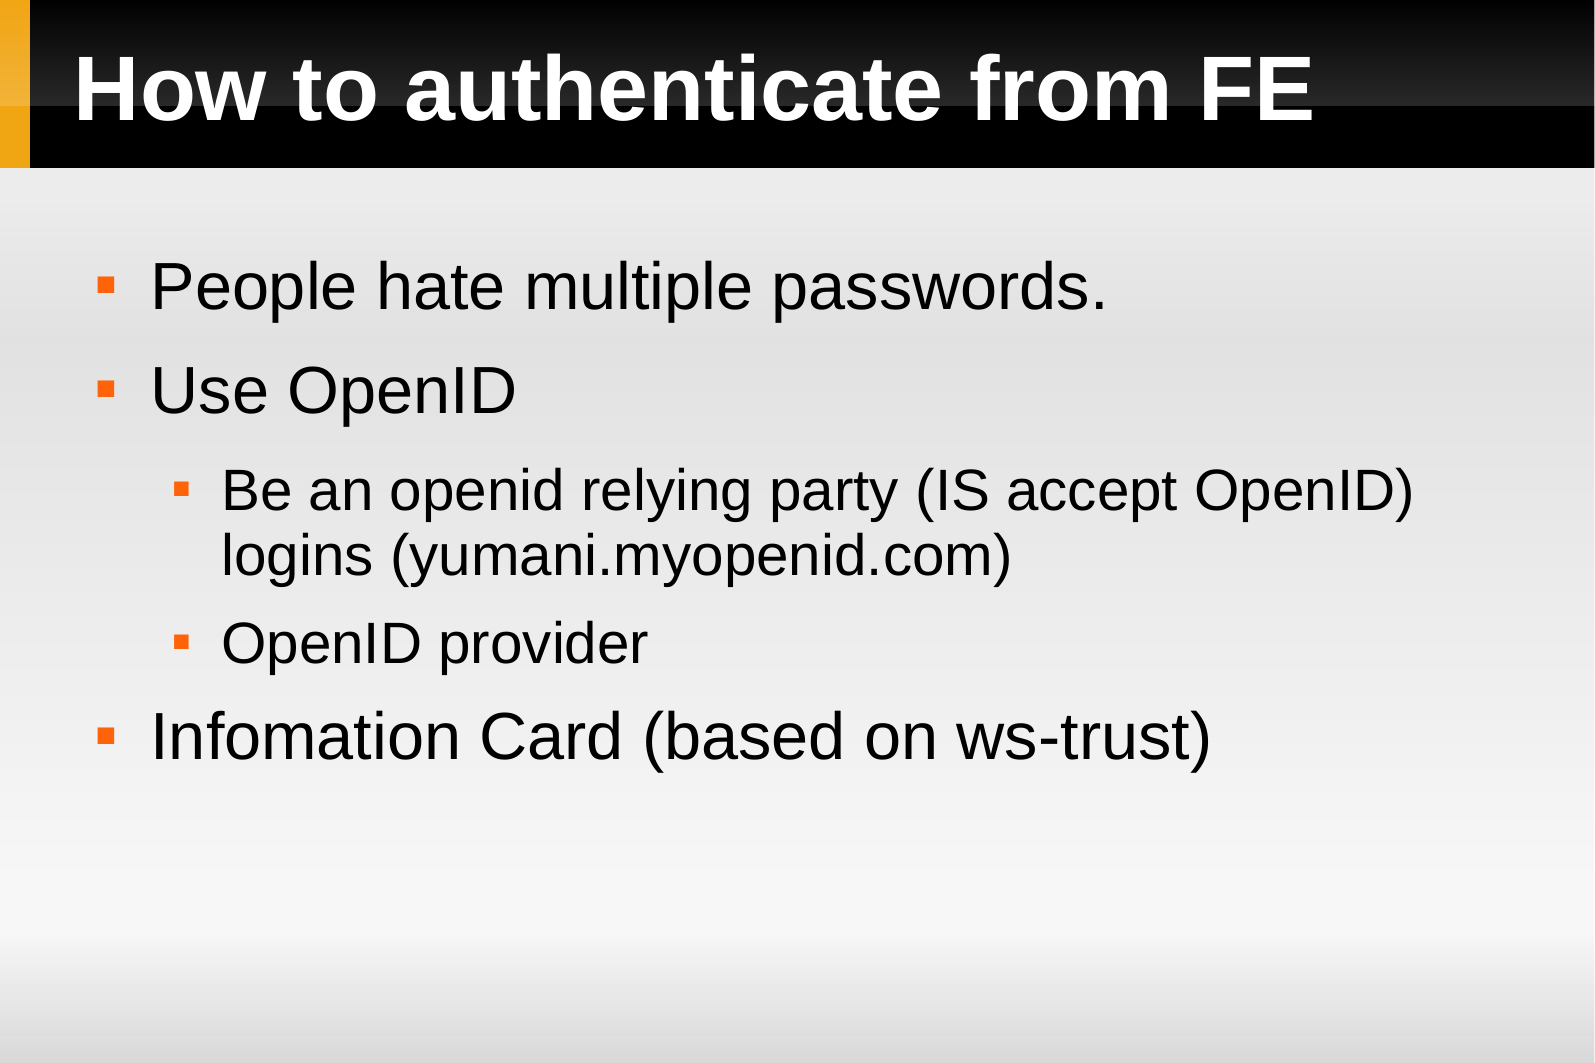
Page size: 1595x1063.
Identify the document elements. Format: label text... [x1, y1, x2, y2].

list People hate multiple passwords. Use OpenID Be an openid relying party (IS accept OpenID) logins (yumani.myopenid.com) OpenID provider Infomation Card (based on ws-trust) [79, 248, 1515, 936]
title How to authenticate from FE [74, 7, 1510, 171]
picture [0, 0, 1595, 1063]
